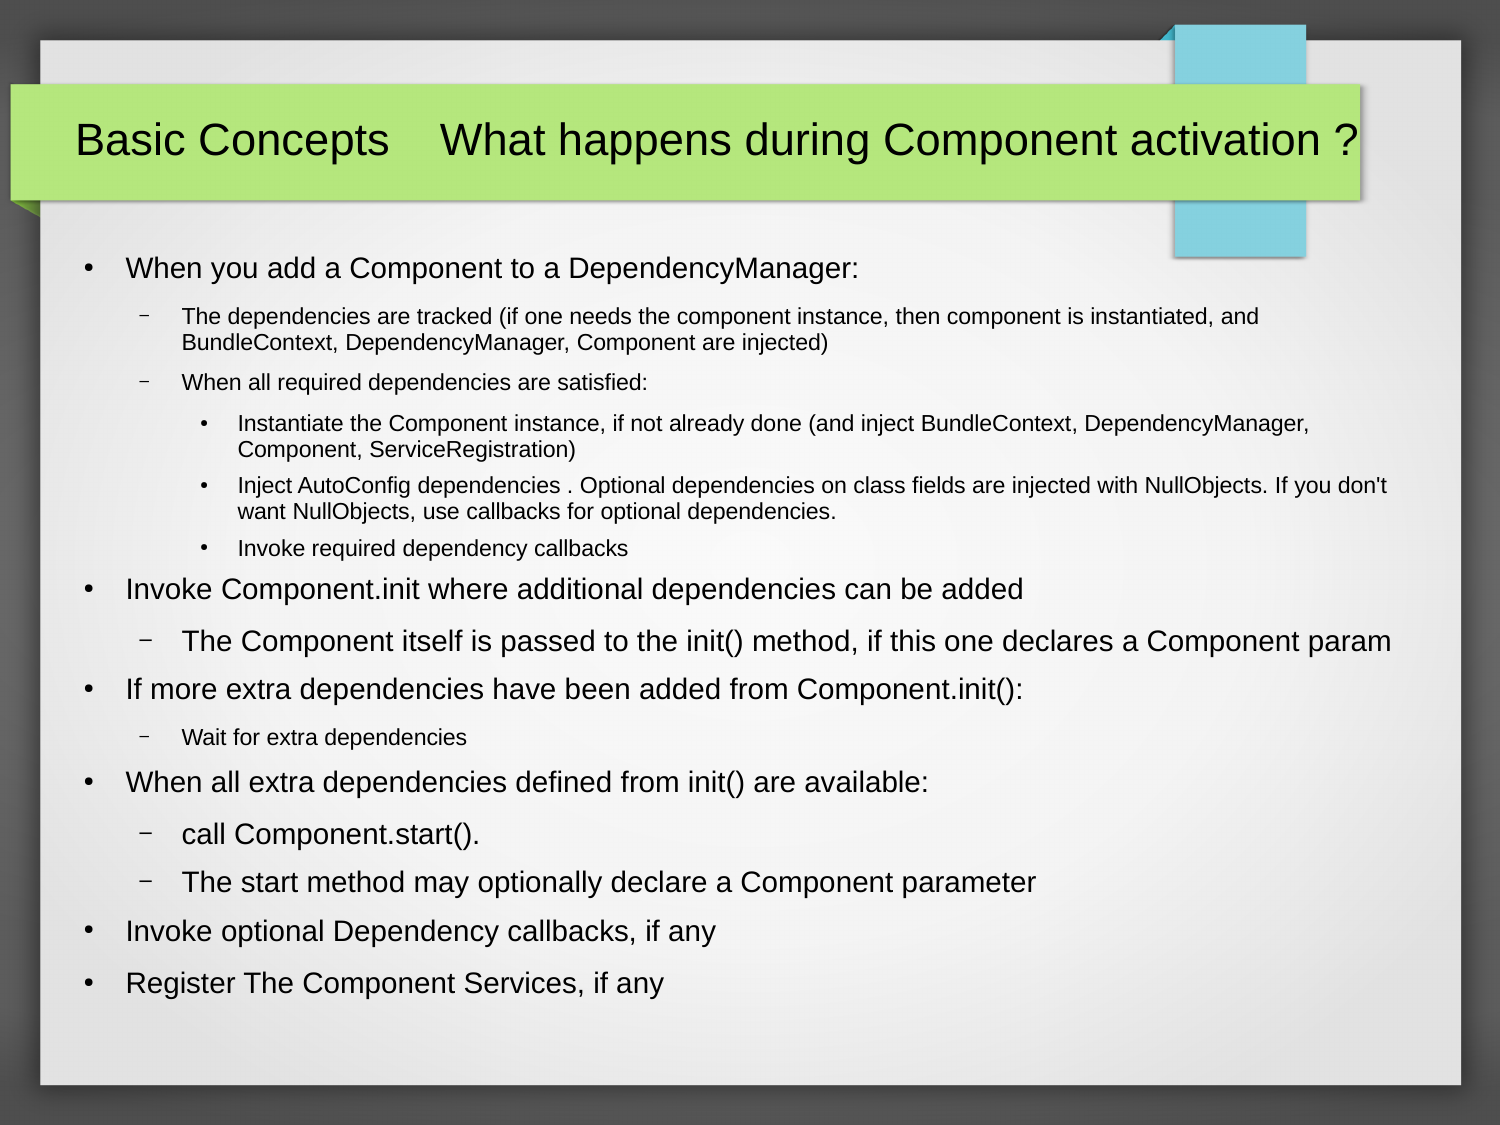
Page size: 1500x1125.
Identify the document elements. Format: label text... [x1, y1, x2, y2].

title Basic Concepts What happens during Component activation ? [75, 85, 1367, 193]
picture [0, 0, 1500, 1125]
list When you add a Component to a DependencyManager: The dependencies are tracked (if one needs the component instance, then component is instantiated, and BundleContext, DependencyManager, Component are injected) When all required dependencies are satisfied: Instantiate the Component instance, if not already done (and inject BundleContext, DependencyManager, Component, ServiceRegistration) Inject AutoConfig dependencies . Optional dependencies on class fields are injected with NullObjects. If you don't want NullObjects, use callbacks for optional dependencies. Invoke required dependency callbacks Invoke Component.init where additional dependencies can be added The Component itself is passed to the init() method, if this one declares a Component param If more extra dependencies have been added from Component.init(): Wait for extra dependencies When all extra dependencies defined from init() are available: call Component.start(). The start method may optionally declare a Component parameter Invoke optional Dependency callbacks, if any Register The Component Services, if any [69, 251, 1420, 1003]
